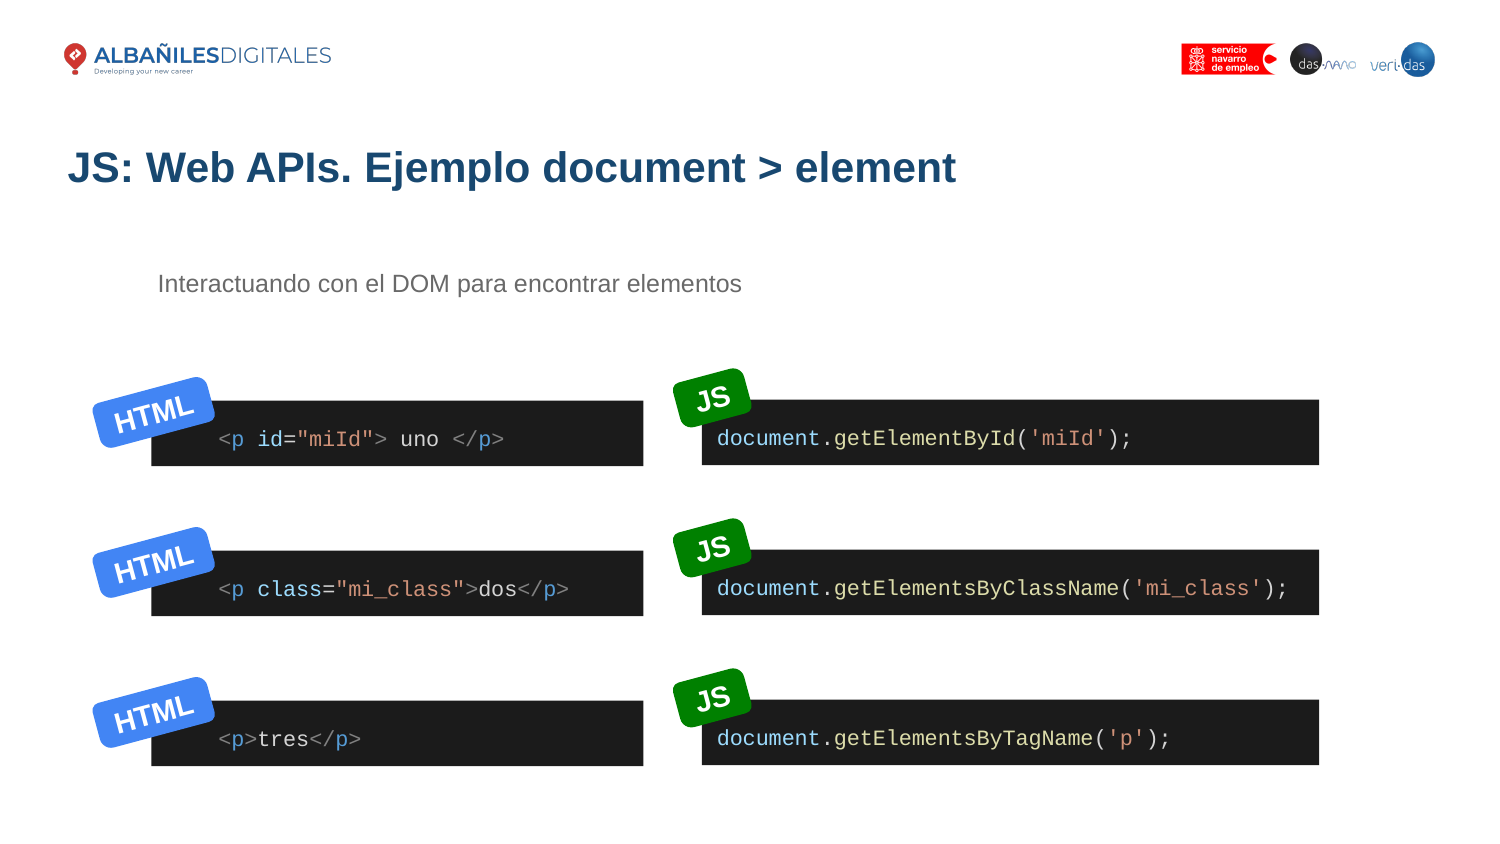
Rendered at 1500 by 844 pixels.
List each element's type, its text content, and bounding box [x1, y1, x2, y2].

text_box <p class="mi_class">dos</p> [151, 550, 644, 617]
text_box HTML [92, 527, 215, 598]
text_box HTML [92, 377, 215, 448]
text_box JS [673, 368, 752, 428]
text_box HTML [92, 677, 215, 748]
text_box document.getElementById('miId'); [701, 399, 1320, 466]
text_box JS [673, 518, 752, 578]
picture [1181, 43, 1277, 75]
text_box JS: Web APIs. Ejemplo document > element [67, 129, 1169, 191]
picture [64, 43, 332, 75]
text_box JS [673, 668, 752, 728]
text_box document.getElementsByClassName('mi_class'); [701, 549, 1320, 616]
text_box <p>tres</p> [151, 700, 644, 767]
picture [1370, 42, 1435, 77]
text_box Interactuando con el DOM para encontrar elementos [67, 247, 1327, 313]
text_box <p id="miId"> uno </p> [151, 400, 644, 467]
text_box document.getElementsByTagName('p'); [701, 699, 1320, 766]
picture [1290, 43, 1356, 75]
